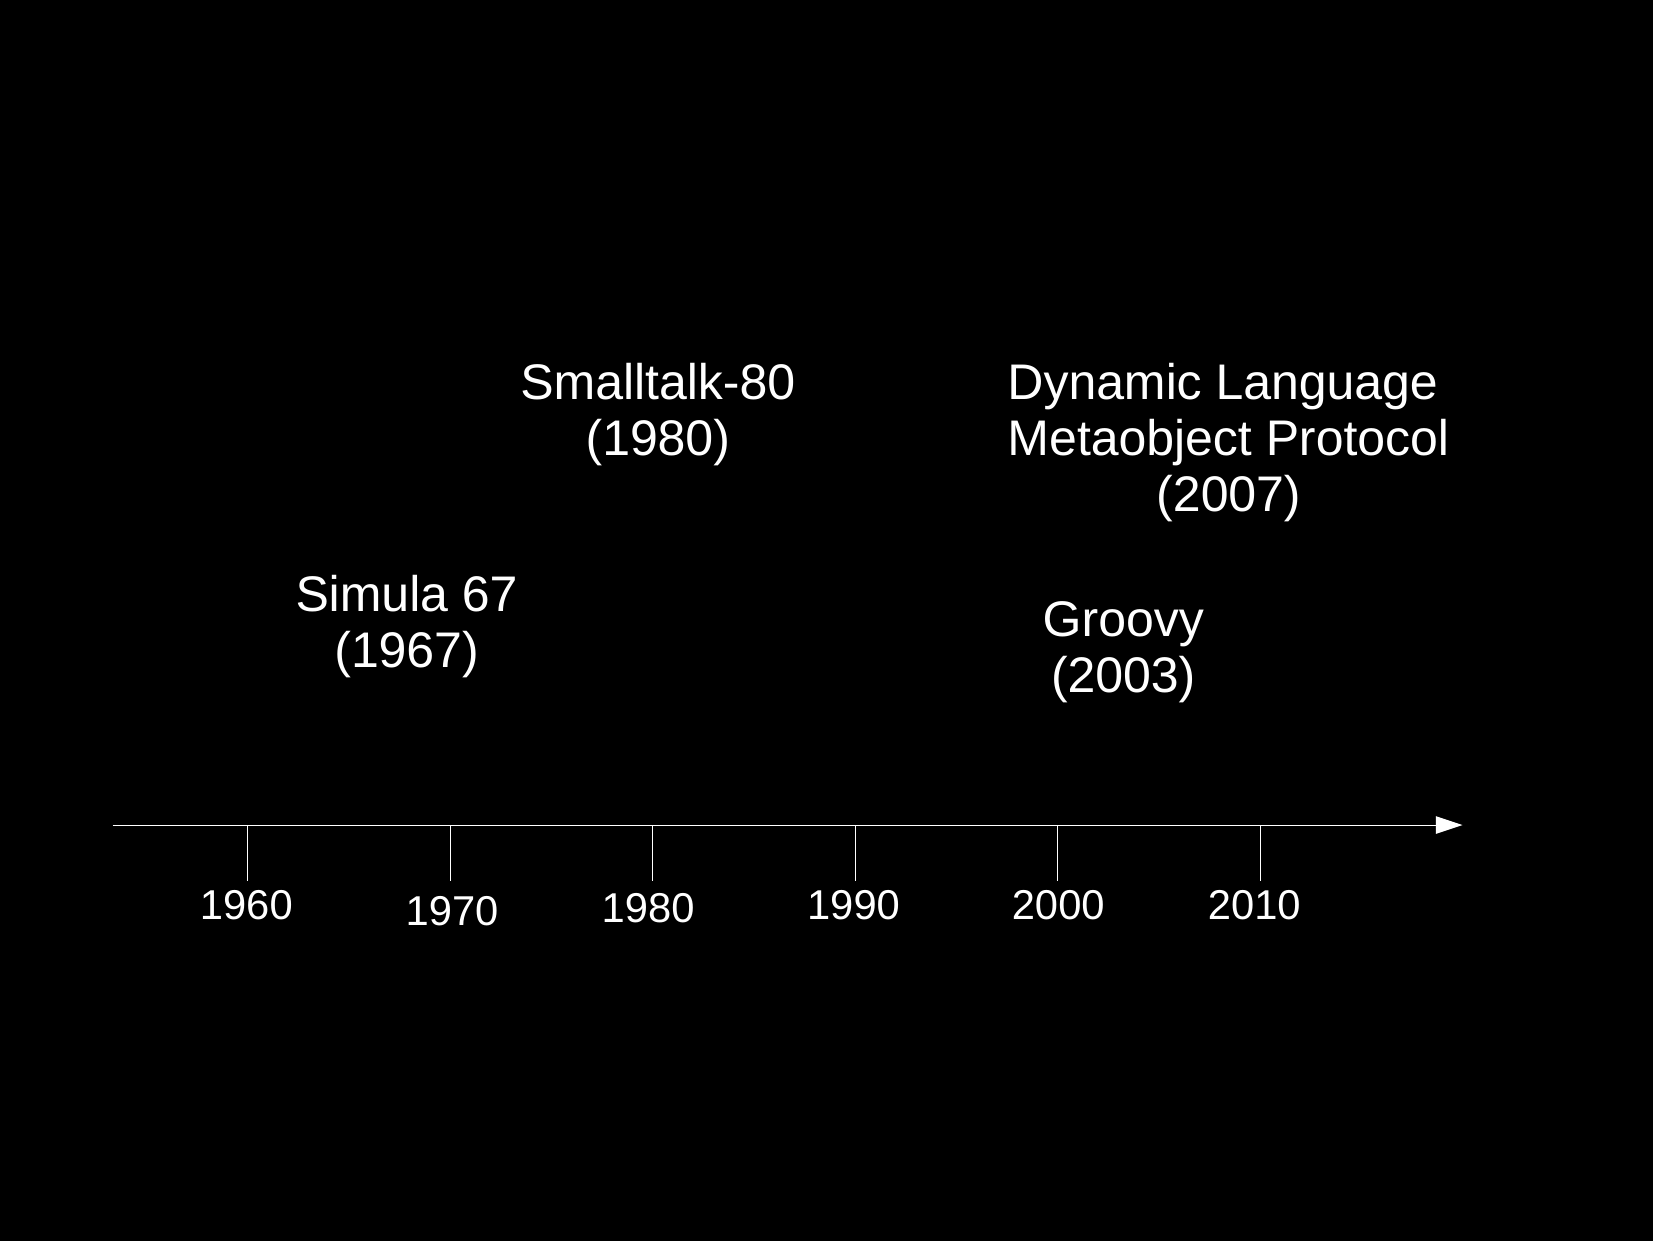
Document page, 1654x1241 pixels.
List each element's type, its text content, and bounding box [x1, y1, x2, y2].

text_box Simula 67 (1967) [280, 559, 532, 699]
text_box 2010 [1193, 874, 1364, 955]
text_box Dynamic Language Metaobject Protocol (2007) [992, 347, 1464, 549]
text_box 2000 [997, 874, 1168, 955]
text_box 1960 [184, 874, 356, 955]
text_box 1970 [390, 880, 562, 961]
text_box Groovy (2003) [1027, 583, 1219, 723]
text_box Smalltalk-80 (1980) [505, 347, 809, 487]
text_box 1980 [586, 877, 758, 958]
text_box 1990 [792, 874, 963, 955]
